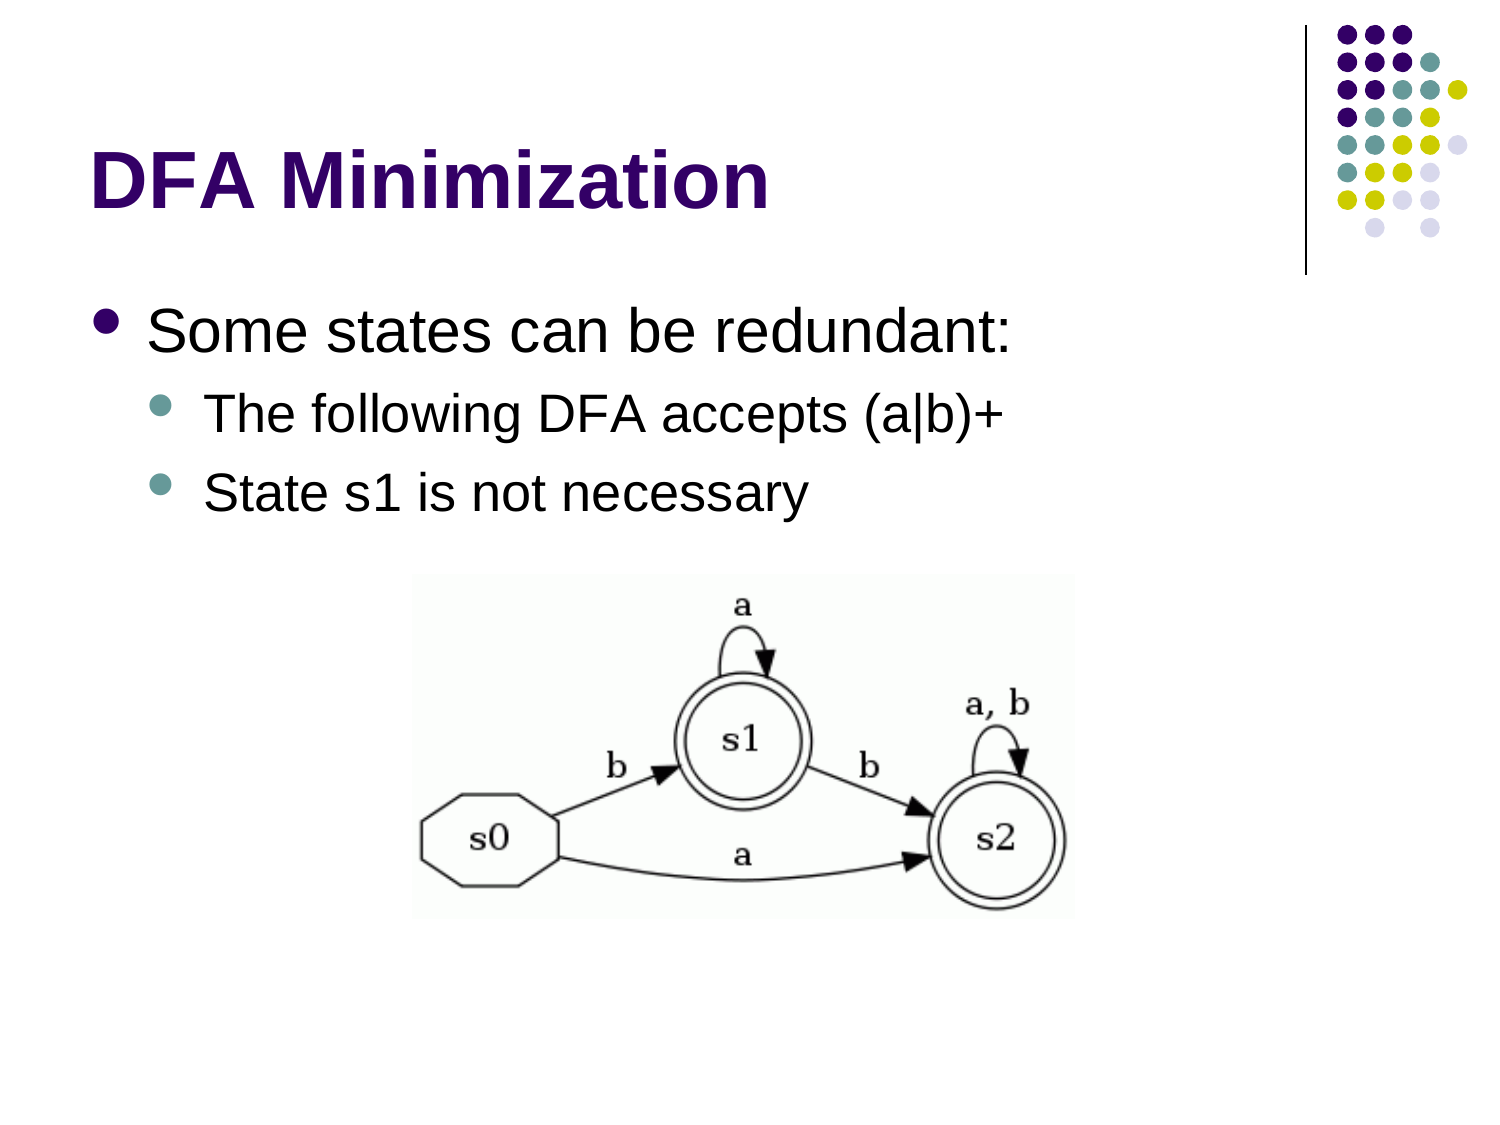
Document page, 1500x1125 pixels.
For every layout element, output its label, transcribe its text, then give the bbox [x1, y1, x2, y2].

list Some states can be redundant: The following DFA accepts (a|b)+ State s1 is not necessary [75, 282, 1426, 1006]
title DFA Minimization [74, 20, 1313, 233]
picture [412, 574, 1075, 919]
